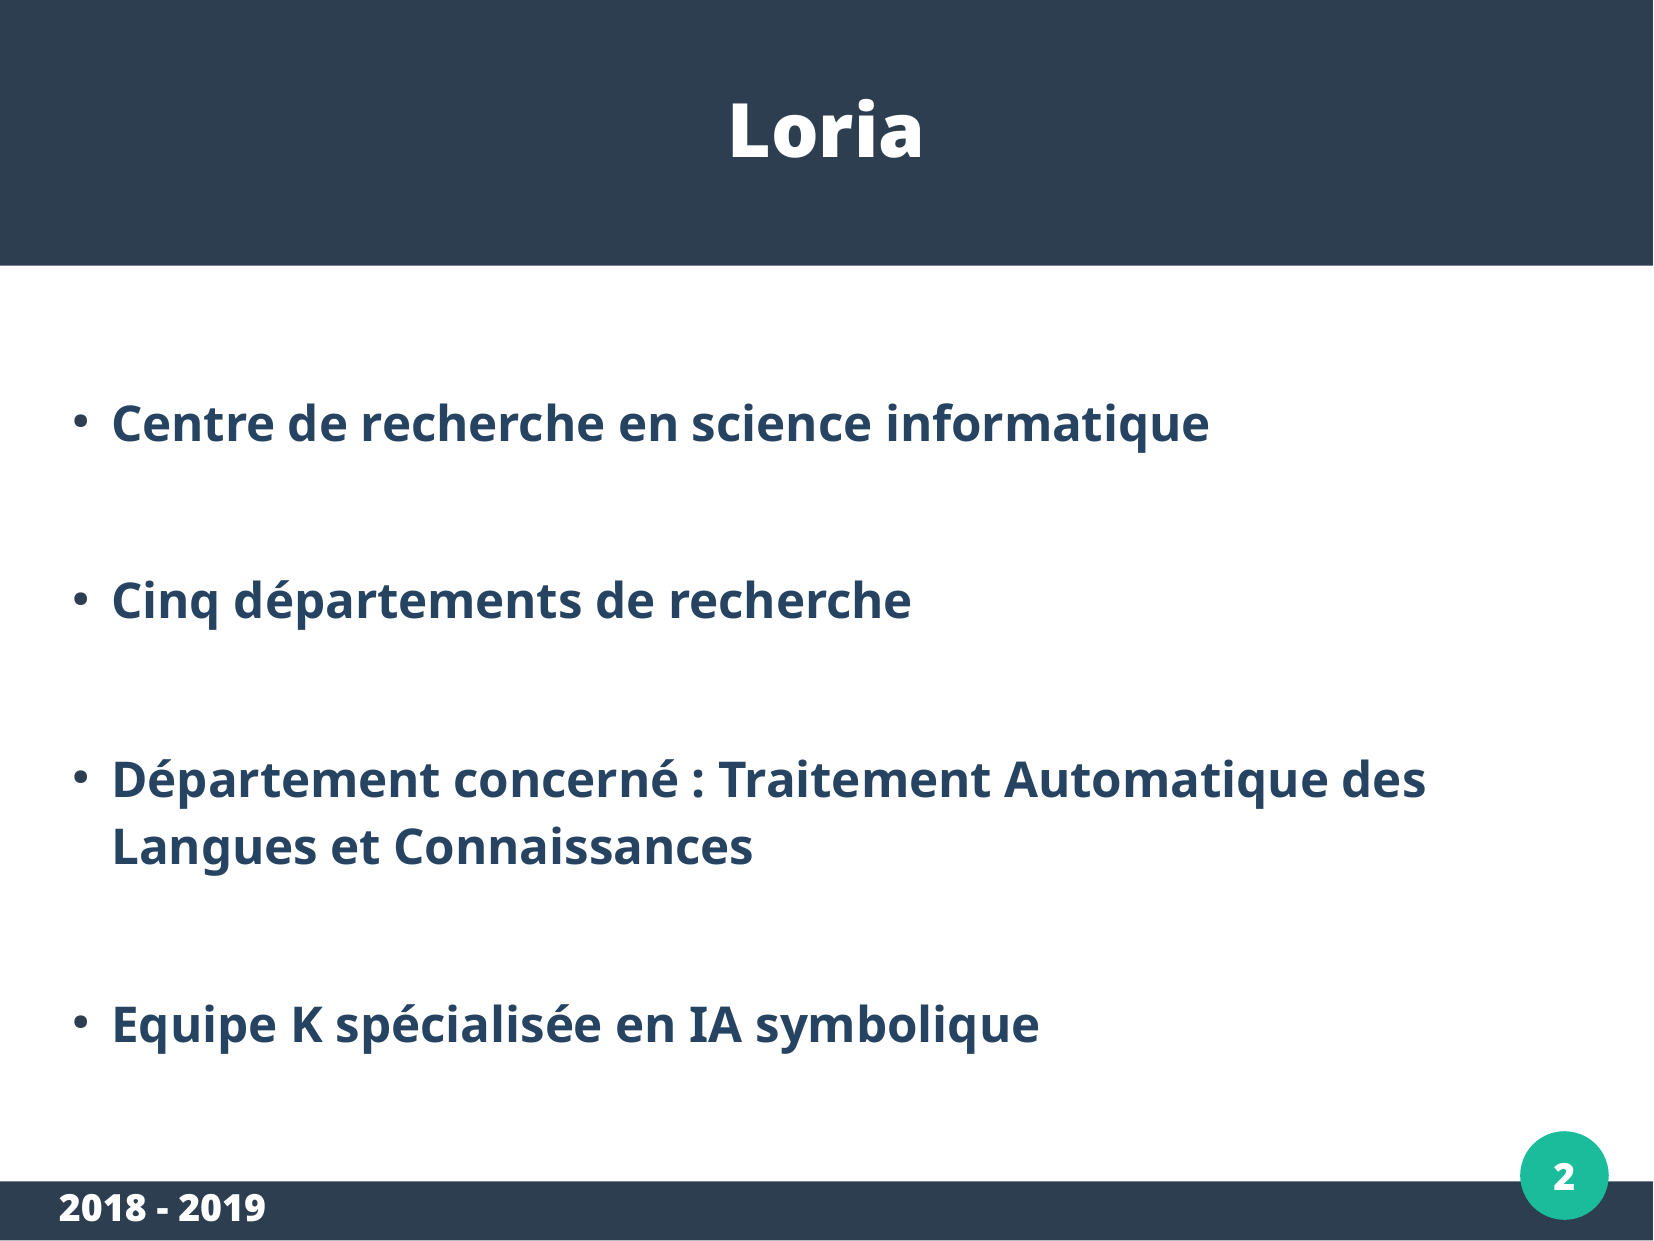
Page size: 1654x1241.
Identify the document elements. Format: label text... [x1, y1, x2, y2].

title Loria [58, 49, 1594, 207]
list Centre de recherche en science informatique Cinq départements de recherche Département concerné : Traitement Automatique des Langues et Connaissances Equipe K spécialisée en IA symbolique [58, 388, 1594, 1066]
